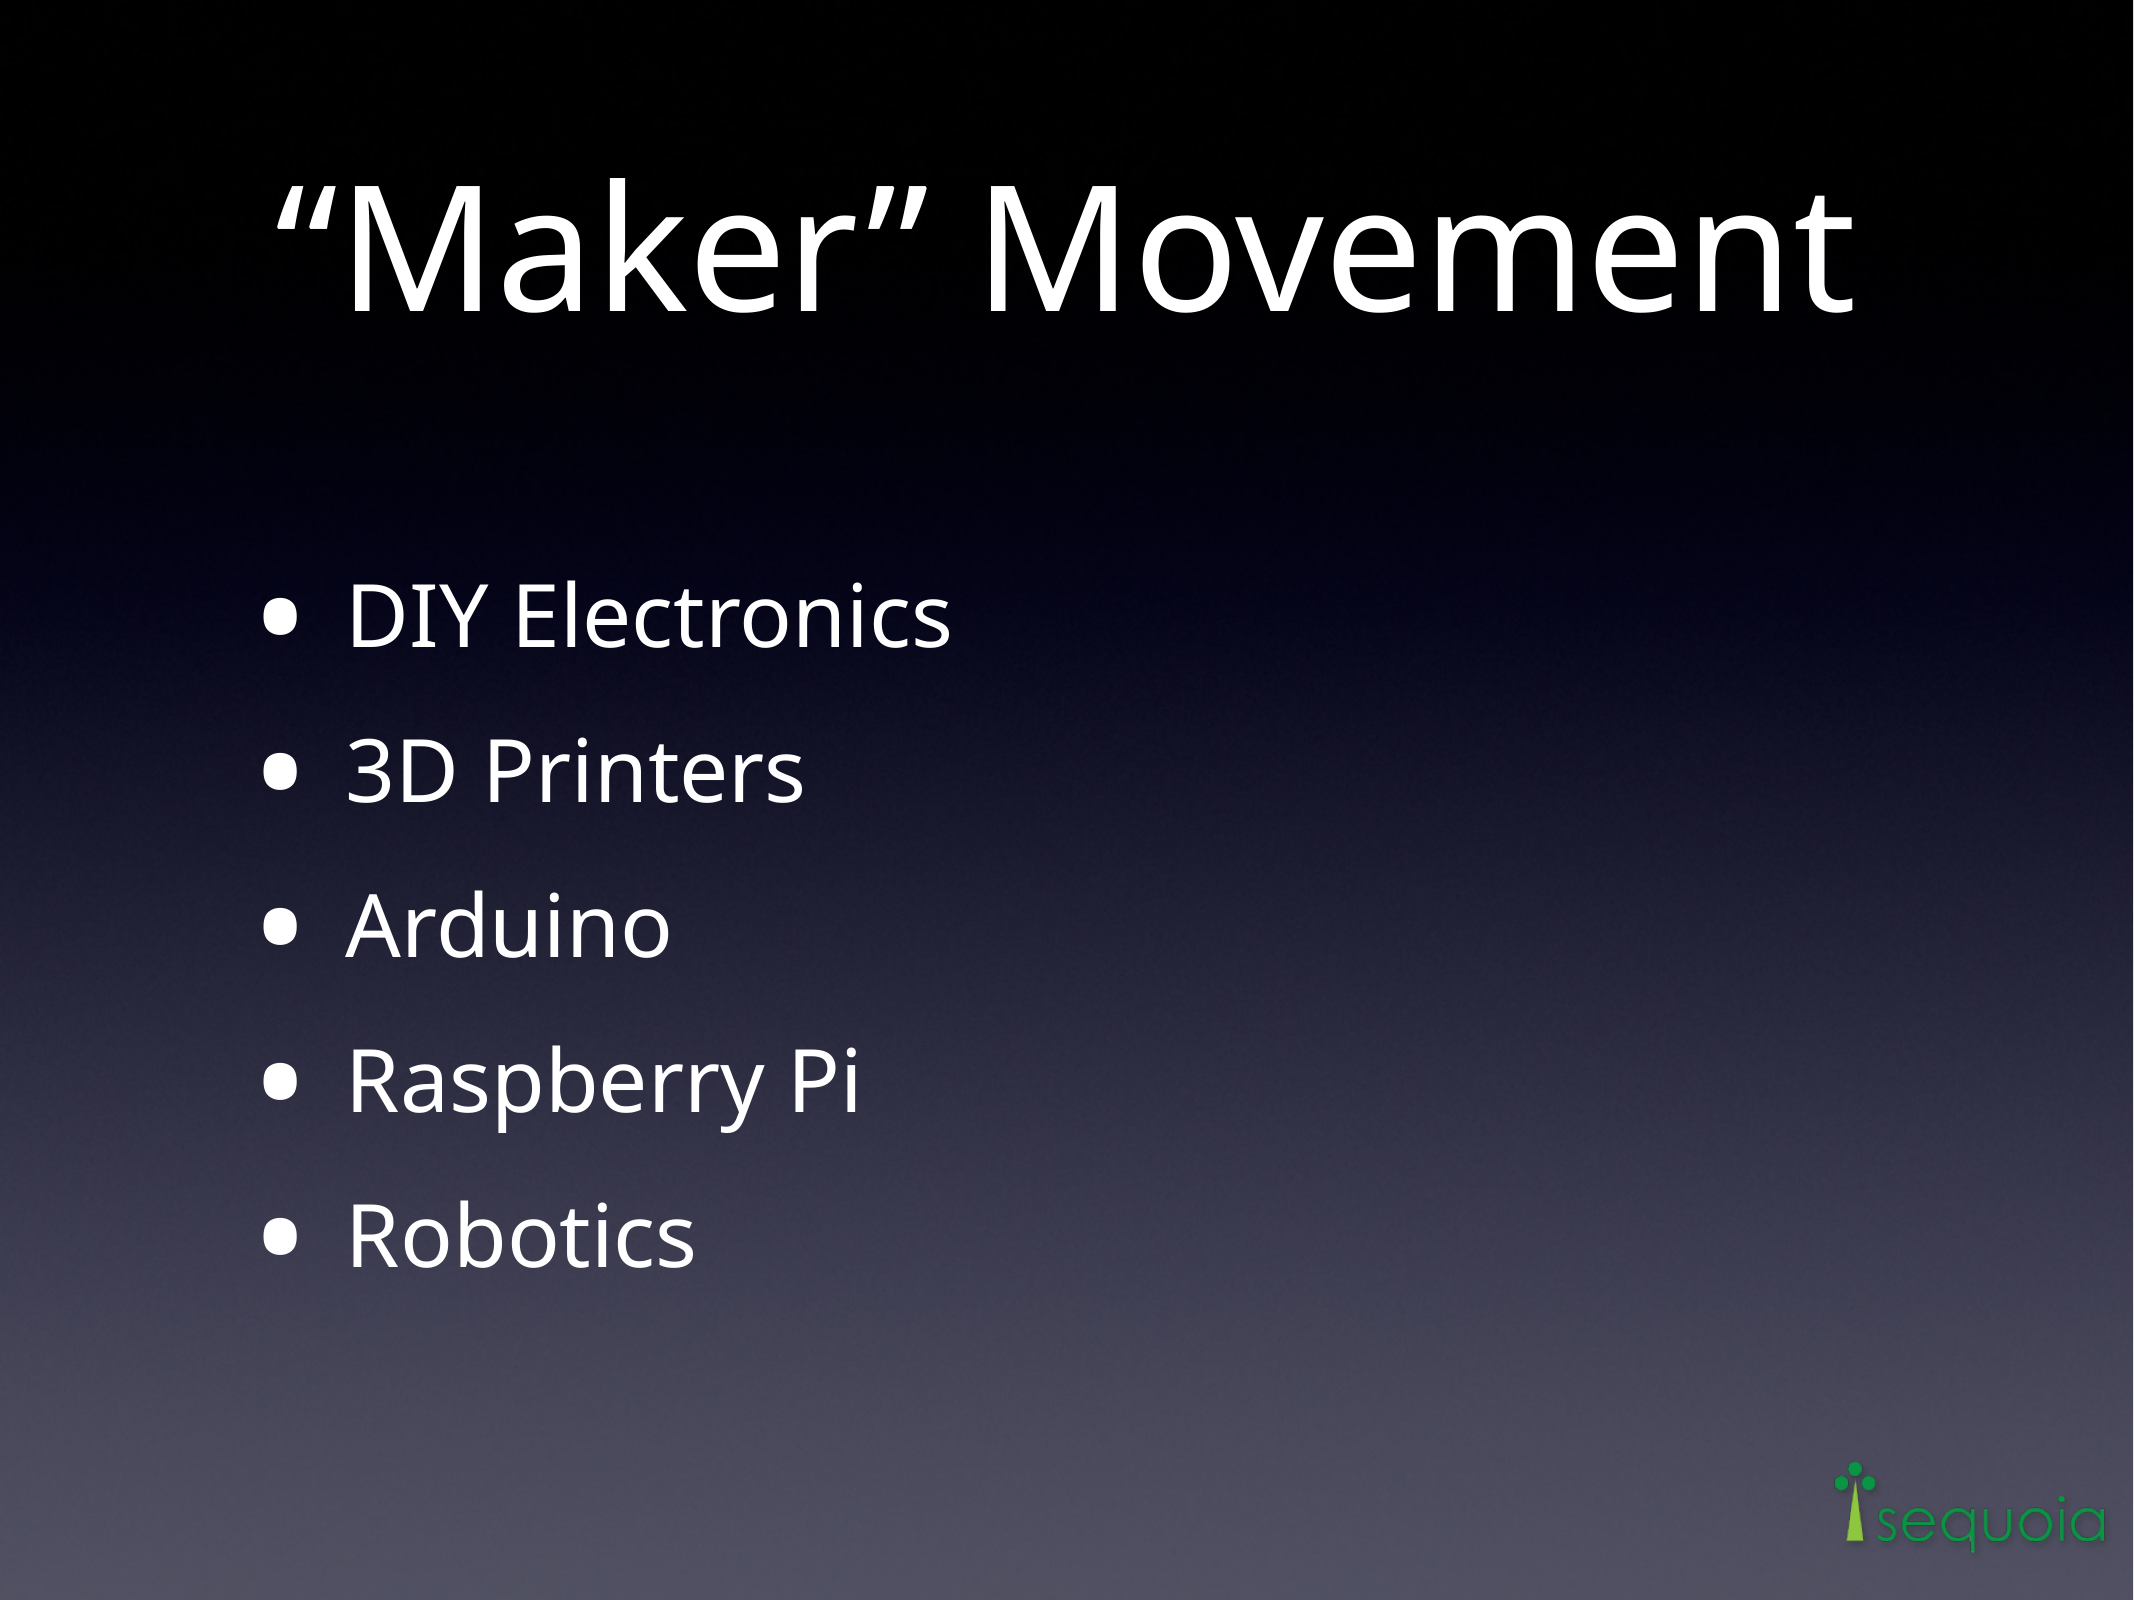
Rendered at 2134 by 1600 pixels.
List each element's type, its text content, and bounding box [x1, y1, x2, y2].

picture [0, 0, 2134, 1600]
title “Maker” Movement [208, 41, 1925, 442]
subtitle DIY Electronics 3D Printers Arduino Raspberry Pi Robotics [208, 454, 1925, 1392]
